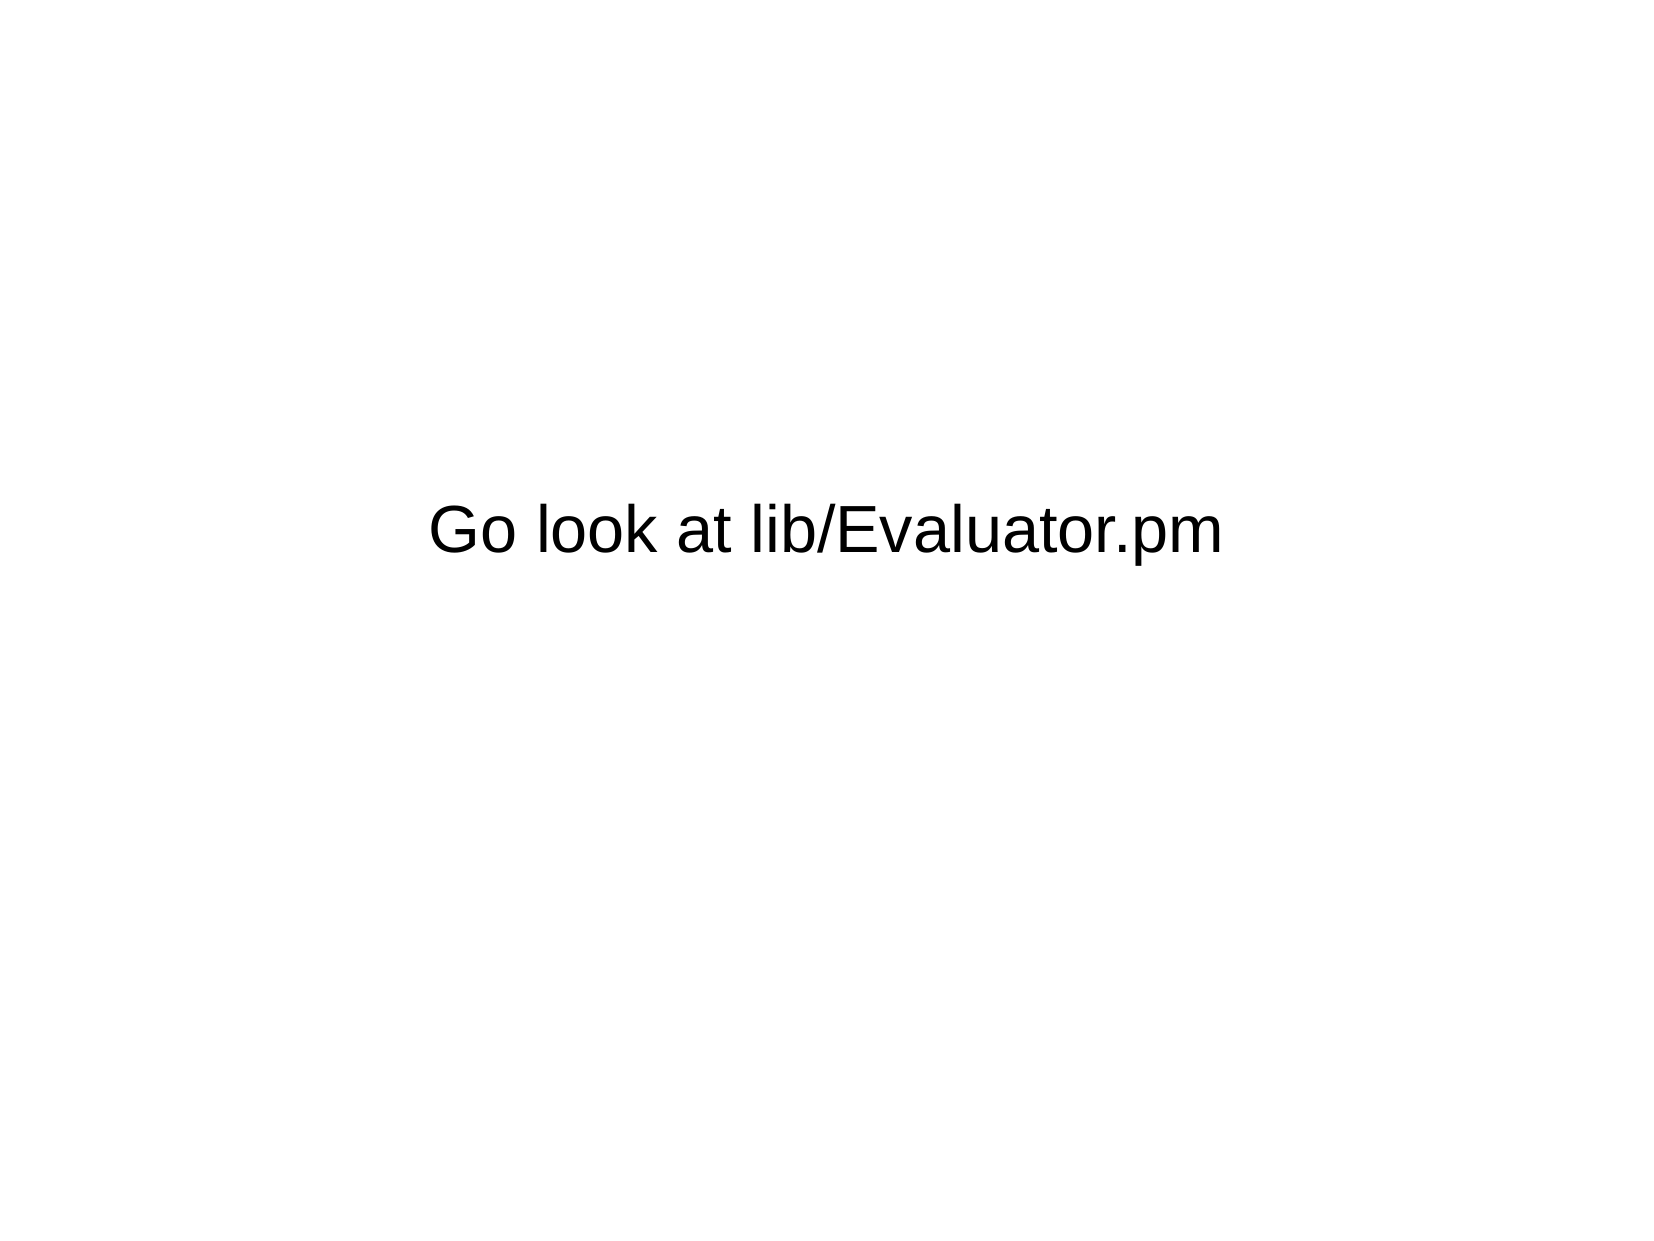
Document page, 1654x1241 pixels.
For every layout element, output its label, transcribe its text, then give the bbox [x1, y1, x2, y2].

subtitle Go look at lib/Evaluator.pm [82, 49, 1571, 1010]
